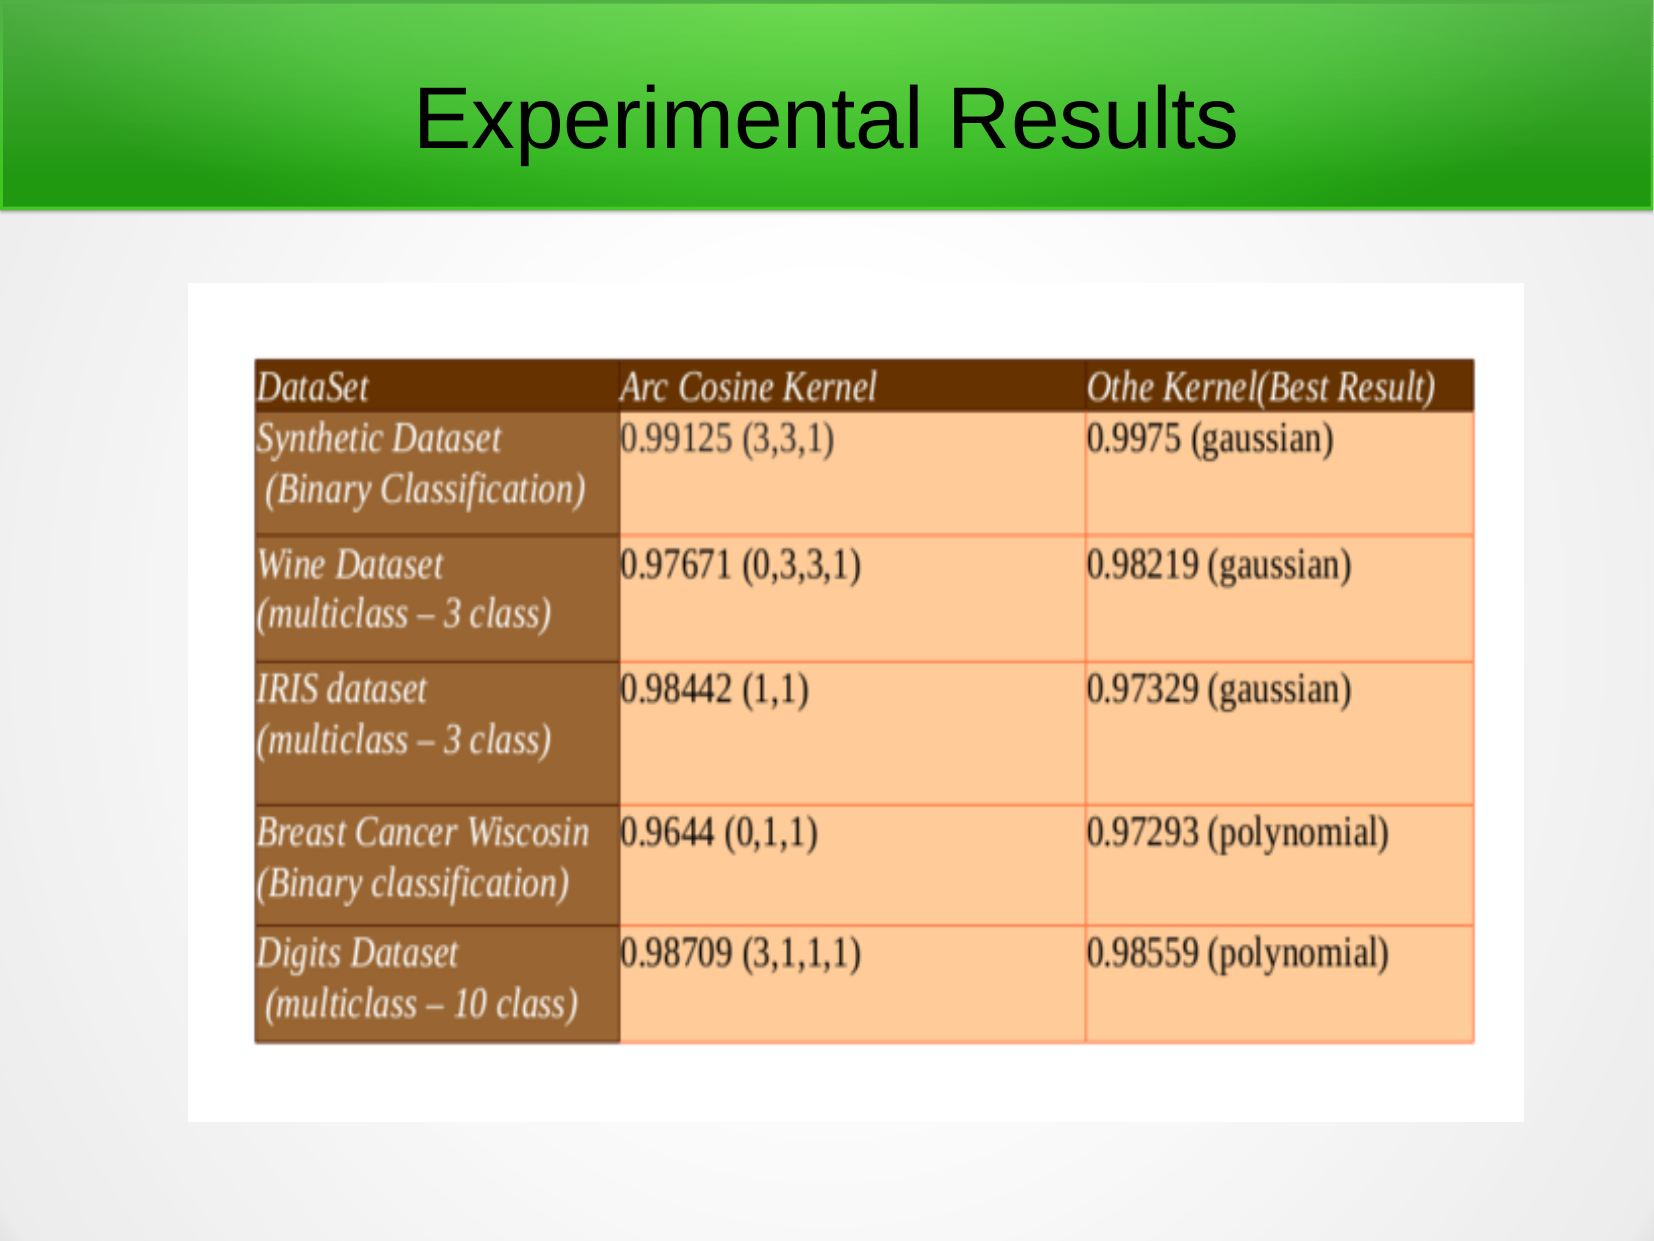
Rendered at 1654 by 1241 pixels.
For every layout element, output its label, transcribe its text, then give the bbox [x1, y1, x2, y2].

picture [188, 283, 1524, 1123]
title Experimental Results [82, 47, 1571, 189]
